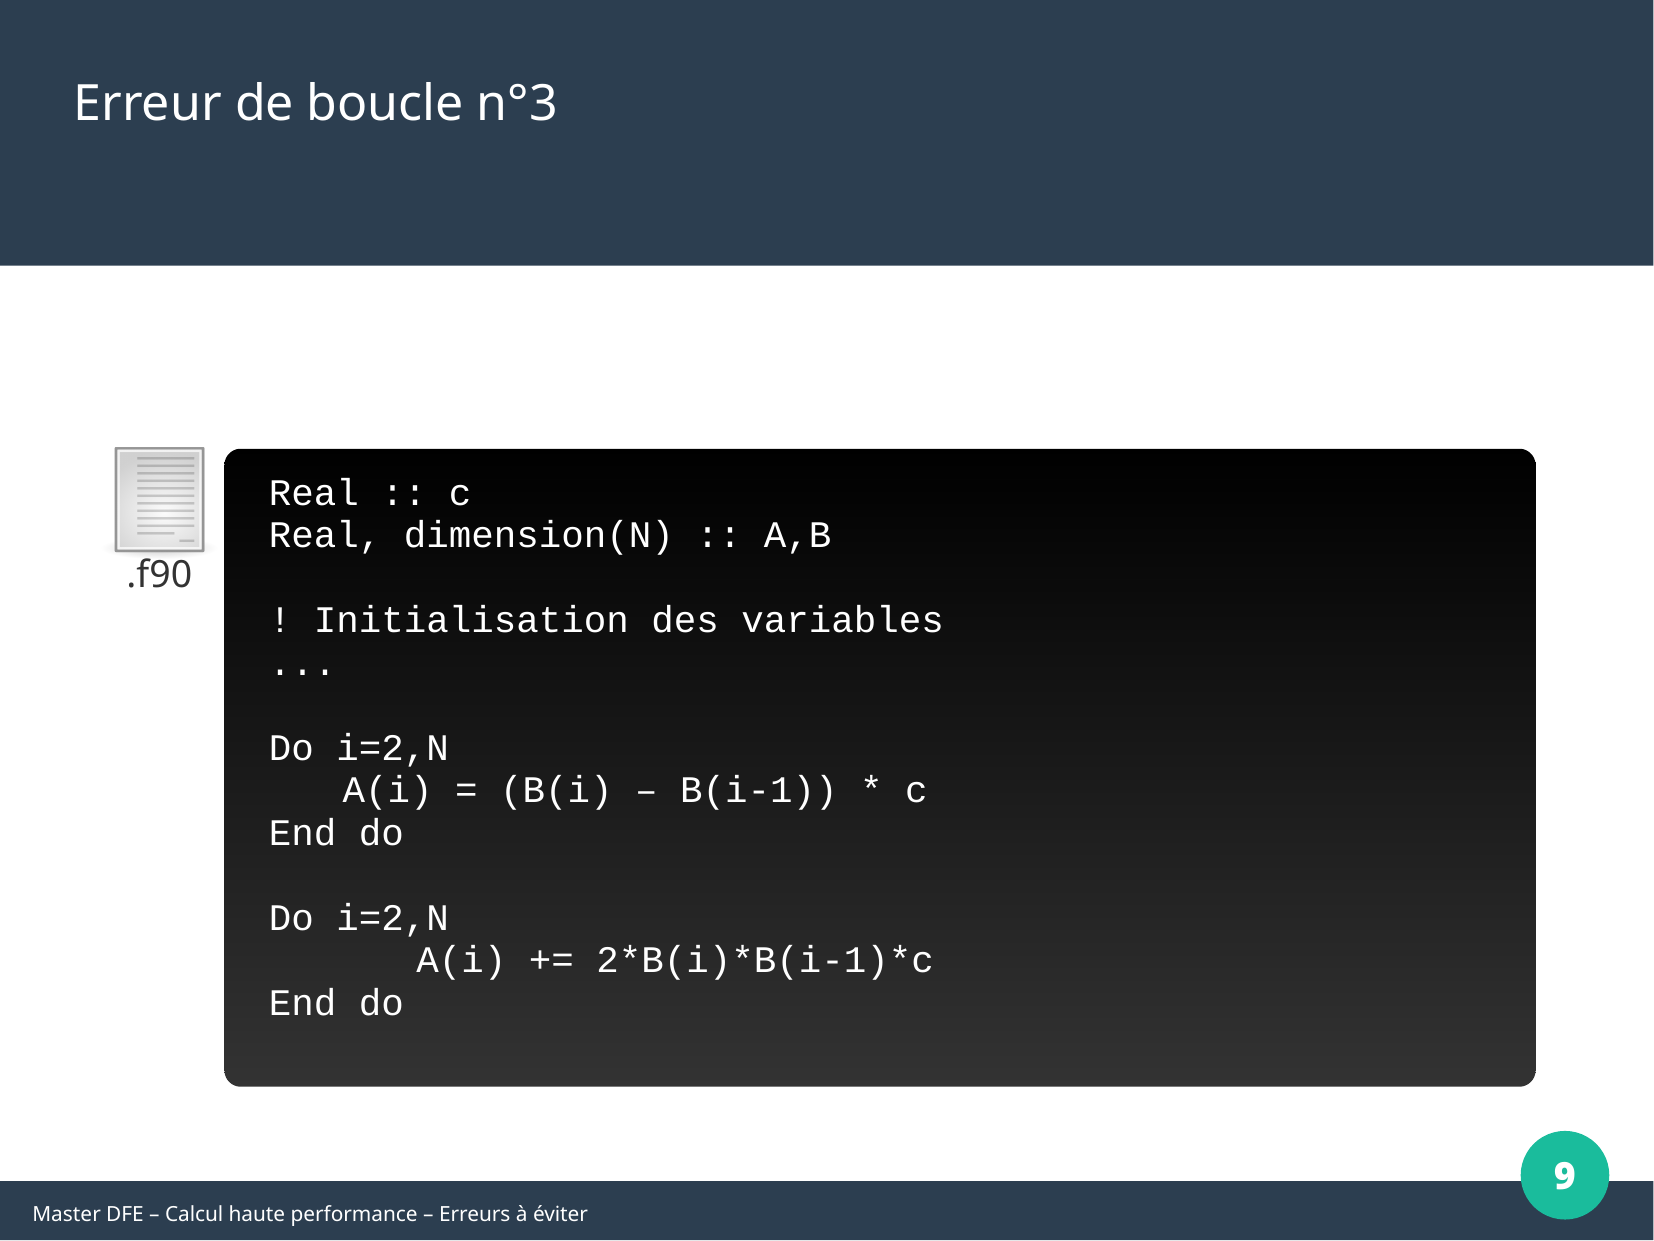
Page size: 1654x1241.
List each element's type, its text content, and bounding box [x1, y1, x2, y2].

text_box [224, 448, 1536, 1087]
text_box Erreur de boucle n°3 [59, 59, 1619, 209]
text_box Real :: c Real, dimension(N) :: A,B ! Initialisation des variables ... Do i=2,N A(i) = (B(i) – B(i-1)) * c End do Do i=2,N A(i) += 2*B(i)*B(i-1)*c End do [253, 466, 1524, 1035]
text_box Master DFE – Calcul haute performance – Erreurs à éviter [17, 1191, 1436, 1235]
picture [100, 442, 219, 539]
text_box .f90 [82, 539, 237, 606]
